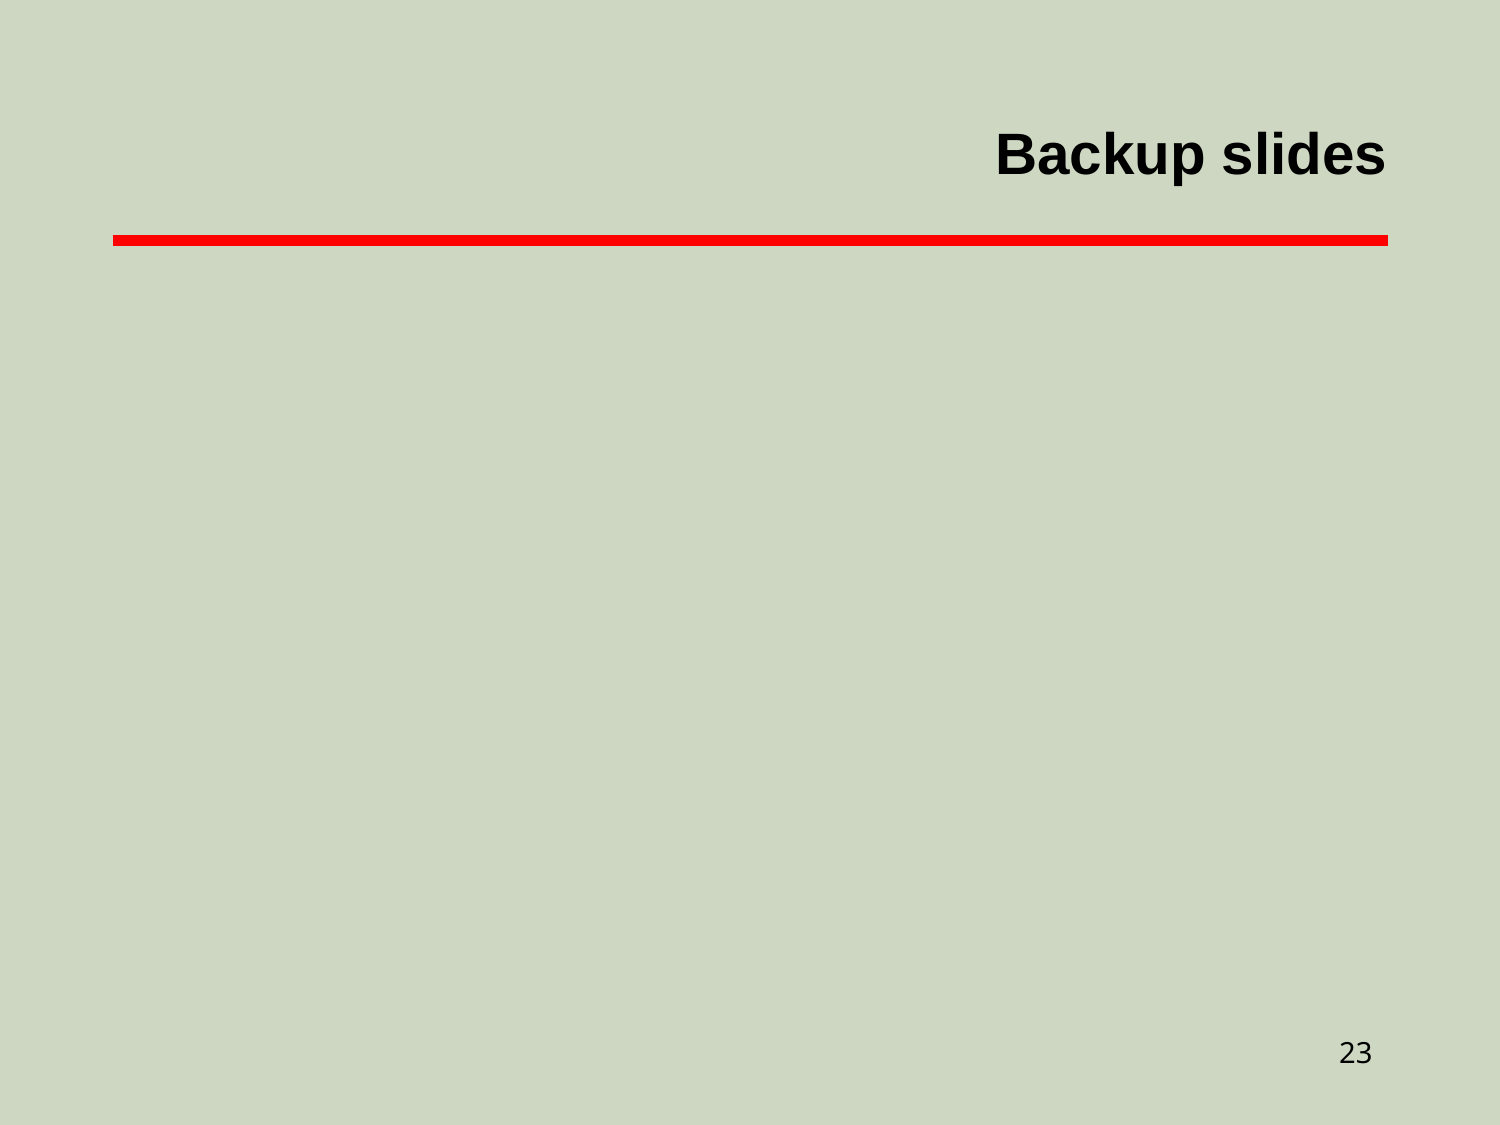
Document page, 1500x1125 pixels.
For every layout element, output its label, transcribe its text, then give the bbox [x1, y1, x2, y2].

title Backup slides [337, 93, 1388, 217]
